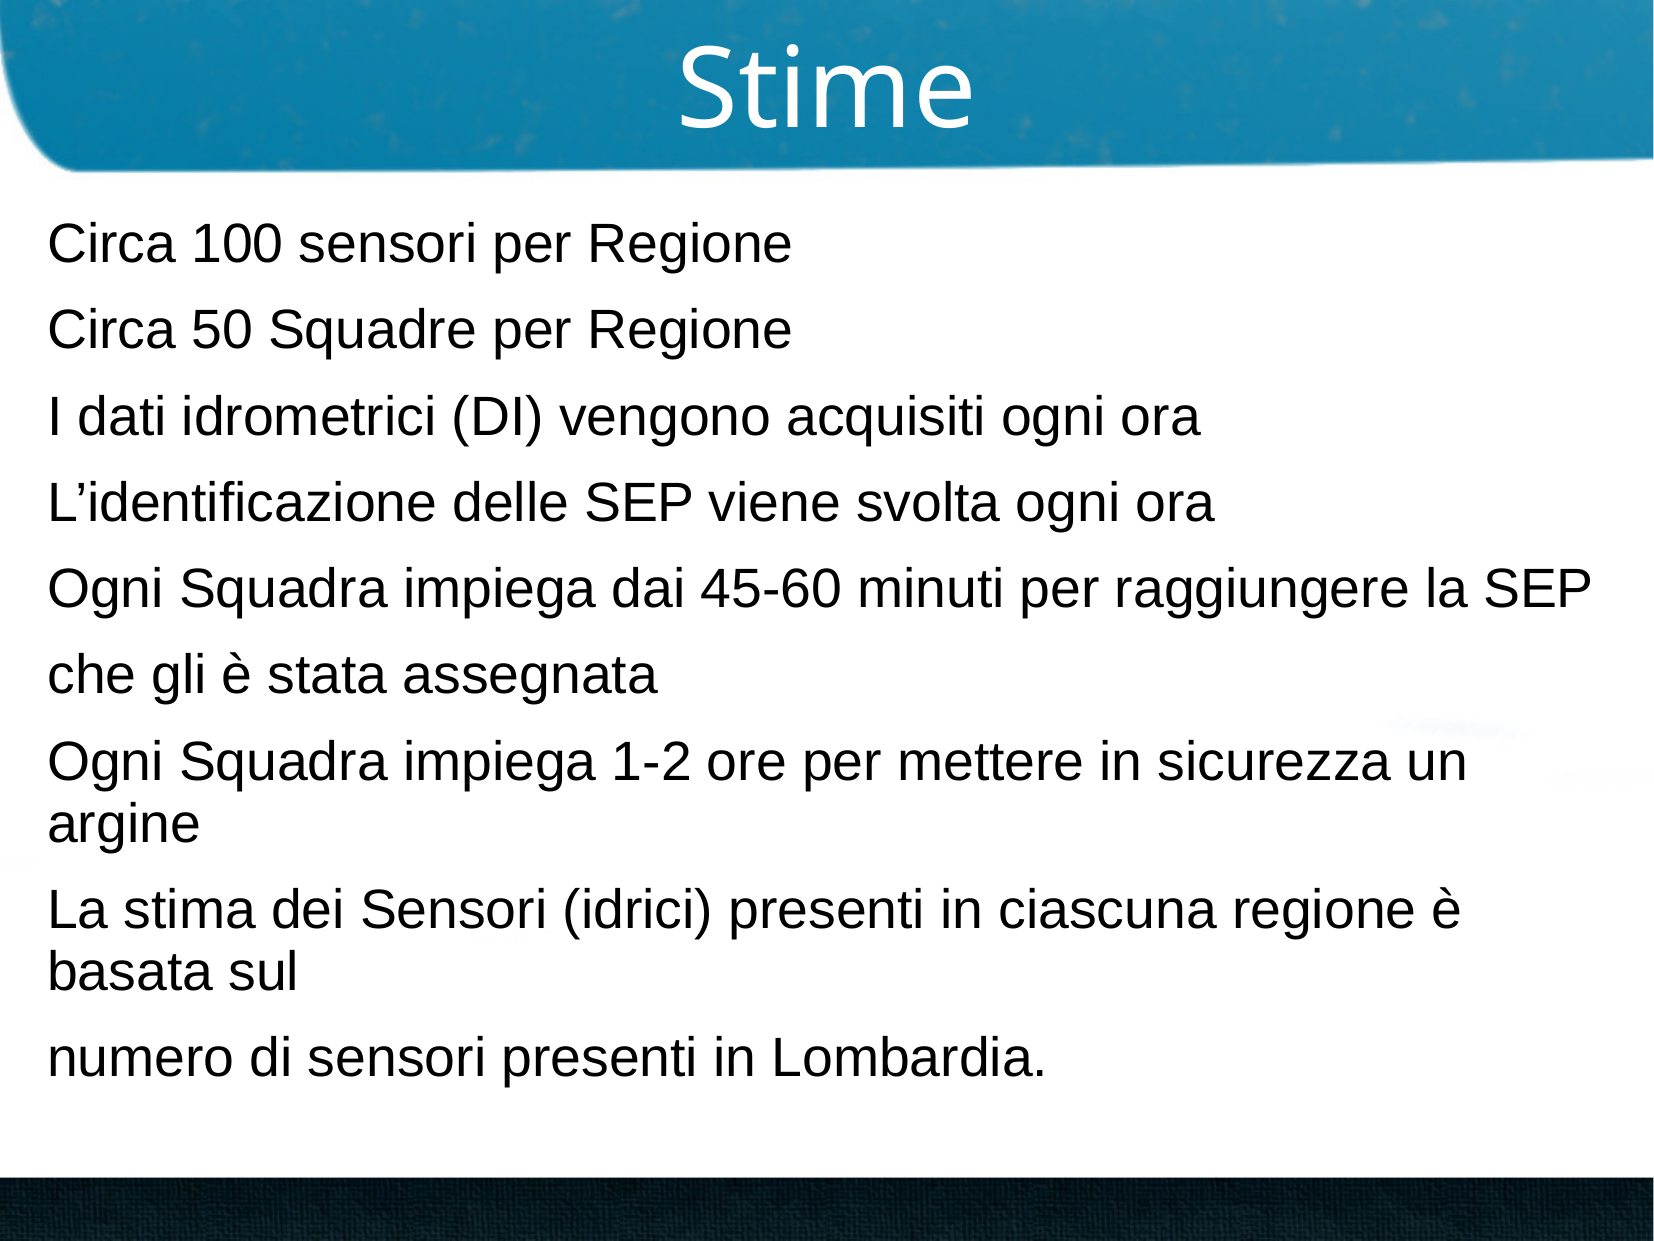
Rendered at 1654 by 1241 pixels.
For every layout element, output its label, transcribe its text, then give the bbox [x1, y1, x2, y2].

picture [0, 166, 1654, 1241]
title Stime [0, 3, 1654, 166]
list Circa 100 sensori per Regione Circa 50 Squadre per Regione I dati idrometrici (DI) vengono acquisiti ogni ora L’identificazione delle SEP viene svolta ogni ora Ogni Squadra impiega dai 45-60 minuti per raggiungere la SEP che gli è stata assegnata Ogni Squadra impiega 1-2 ore per mettere in sicurezza un argine La stima dei Sensori (idrici) presenti in ciascuna regione è basata sul numero di sensori presenti in Lombardia. [47, 212, 1619, 1111]
